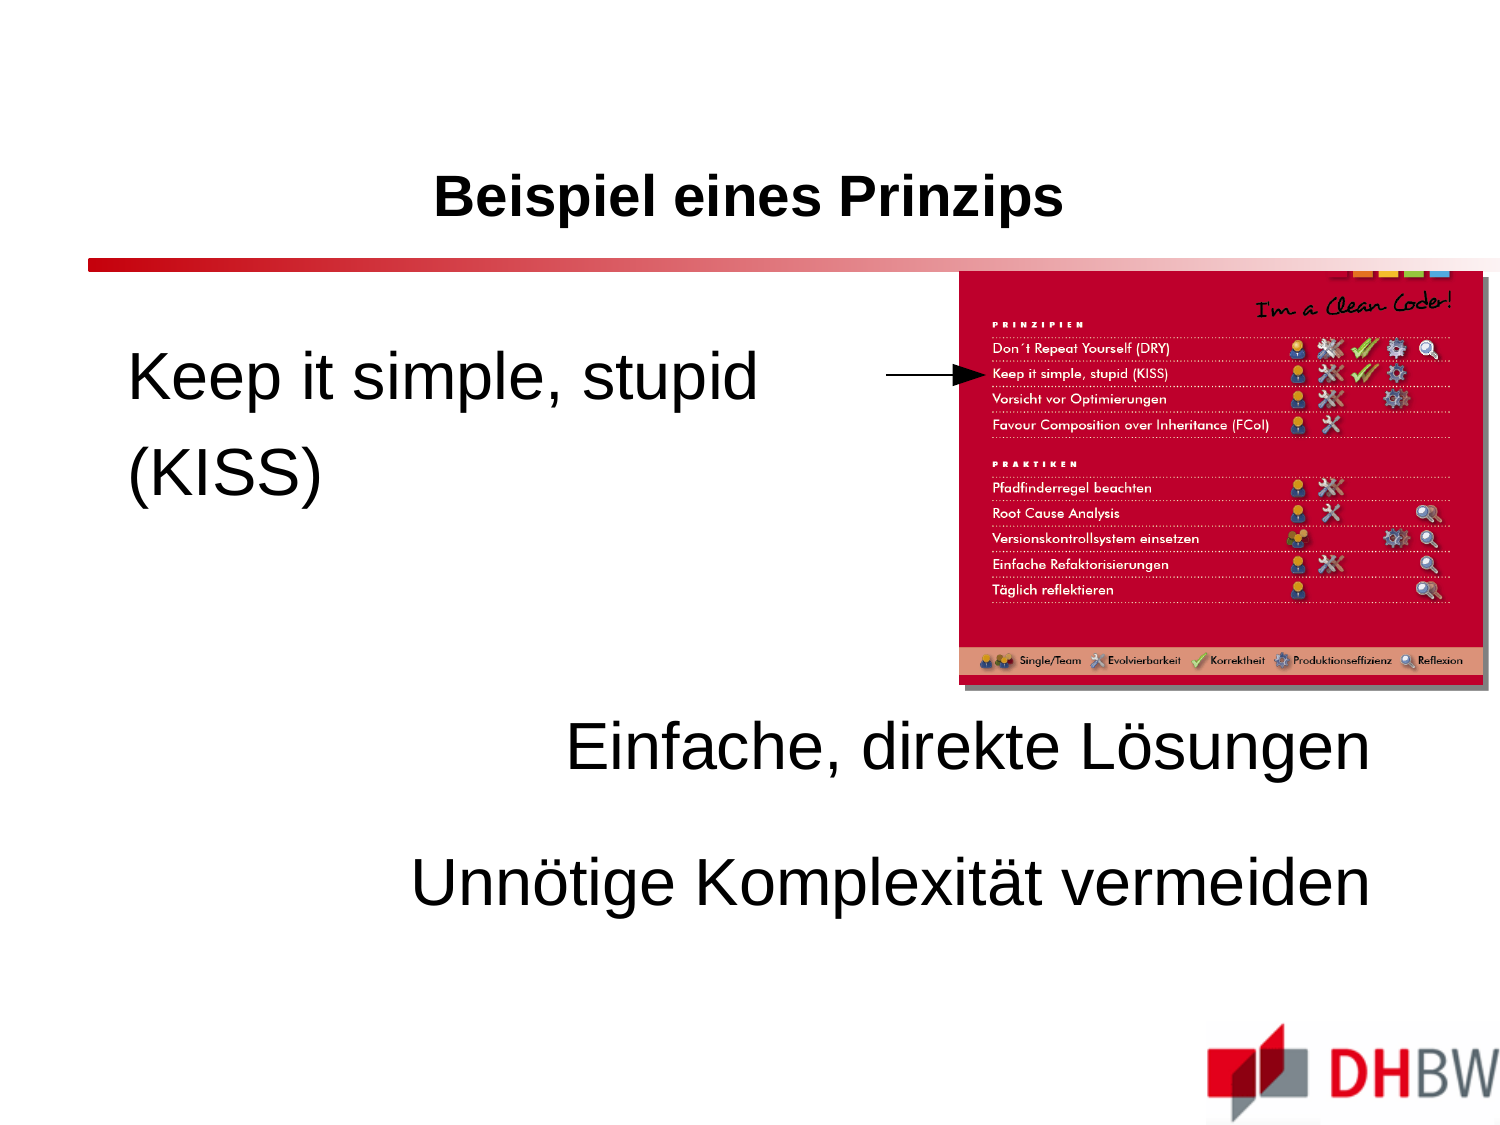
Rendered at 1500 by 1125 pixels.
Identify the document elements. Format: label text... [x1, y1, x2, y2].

list Keep it simple, stupid (KISS) Einfache, direkte Lösungen Unnötige Komplexität vermeiden [112, 324, 1388, 1020]
picture [1206, 1021, 1500, 1125]
picture [959, 271, 1483, 685]
title Beispiel eines Prinzips [112, 20, 1388, 324]
